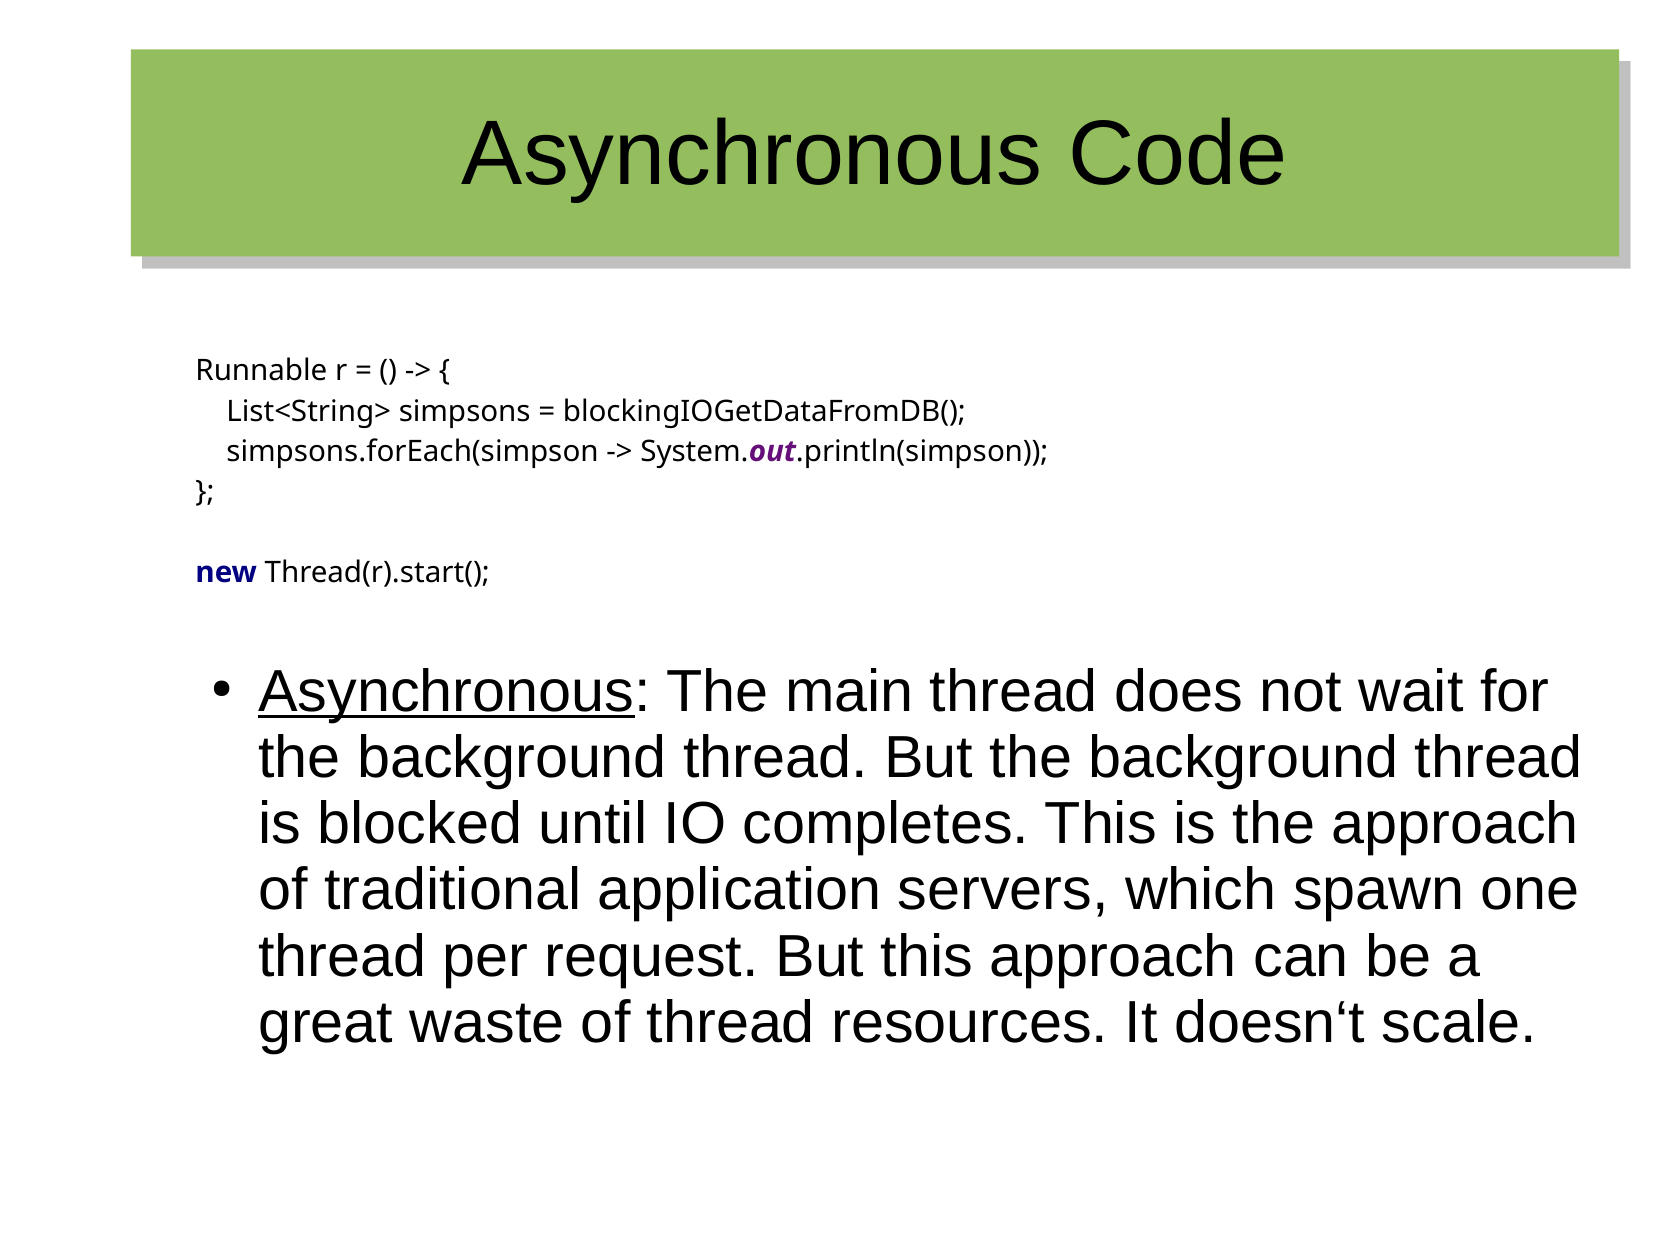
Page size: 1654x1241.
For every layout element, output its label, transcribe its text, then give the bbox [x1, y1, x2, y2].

list Runnable r = () -> { List<String> simpsons = blockingIOGetDataFromDB(); simpsons.forEach(simpson -> System.out.println(simpson)); }; new Thread(r).start(); Asynchronous: The main thread does not wait for the background thread. But the background thread is blocked until IO completes. This is the approach of traditional application servers, which spawn one thread per request. But this approach can be a great waste of thread resources. It doesn‘t scale. [129, 349, 1595, 1123]
title Asynchronous Code [130, 49, 1620, 257]
